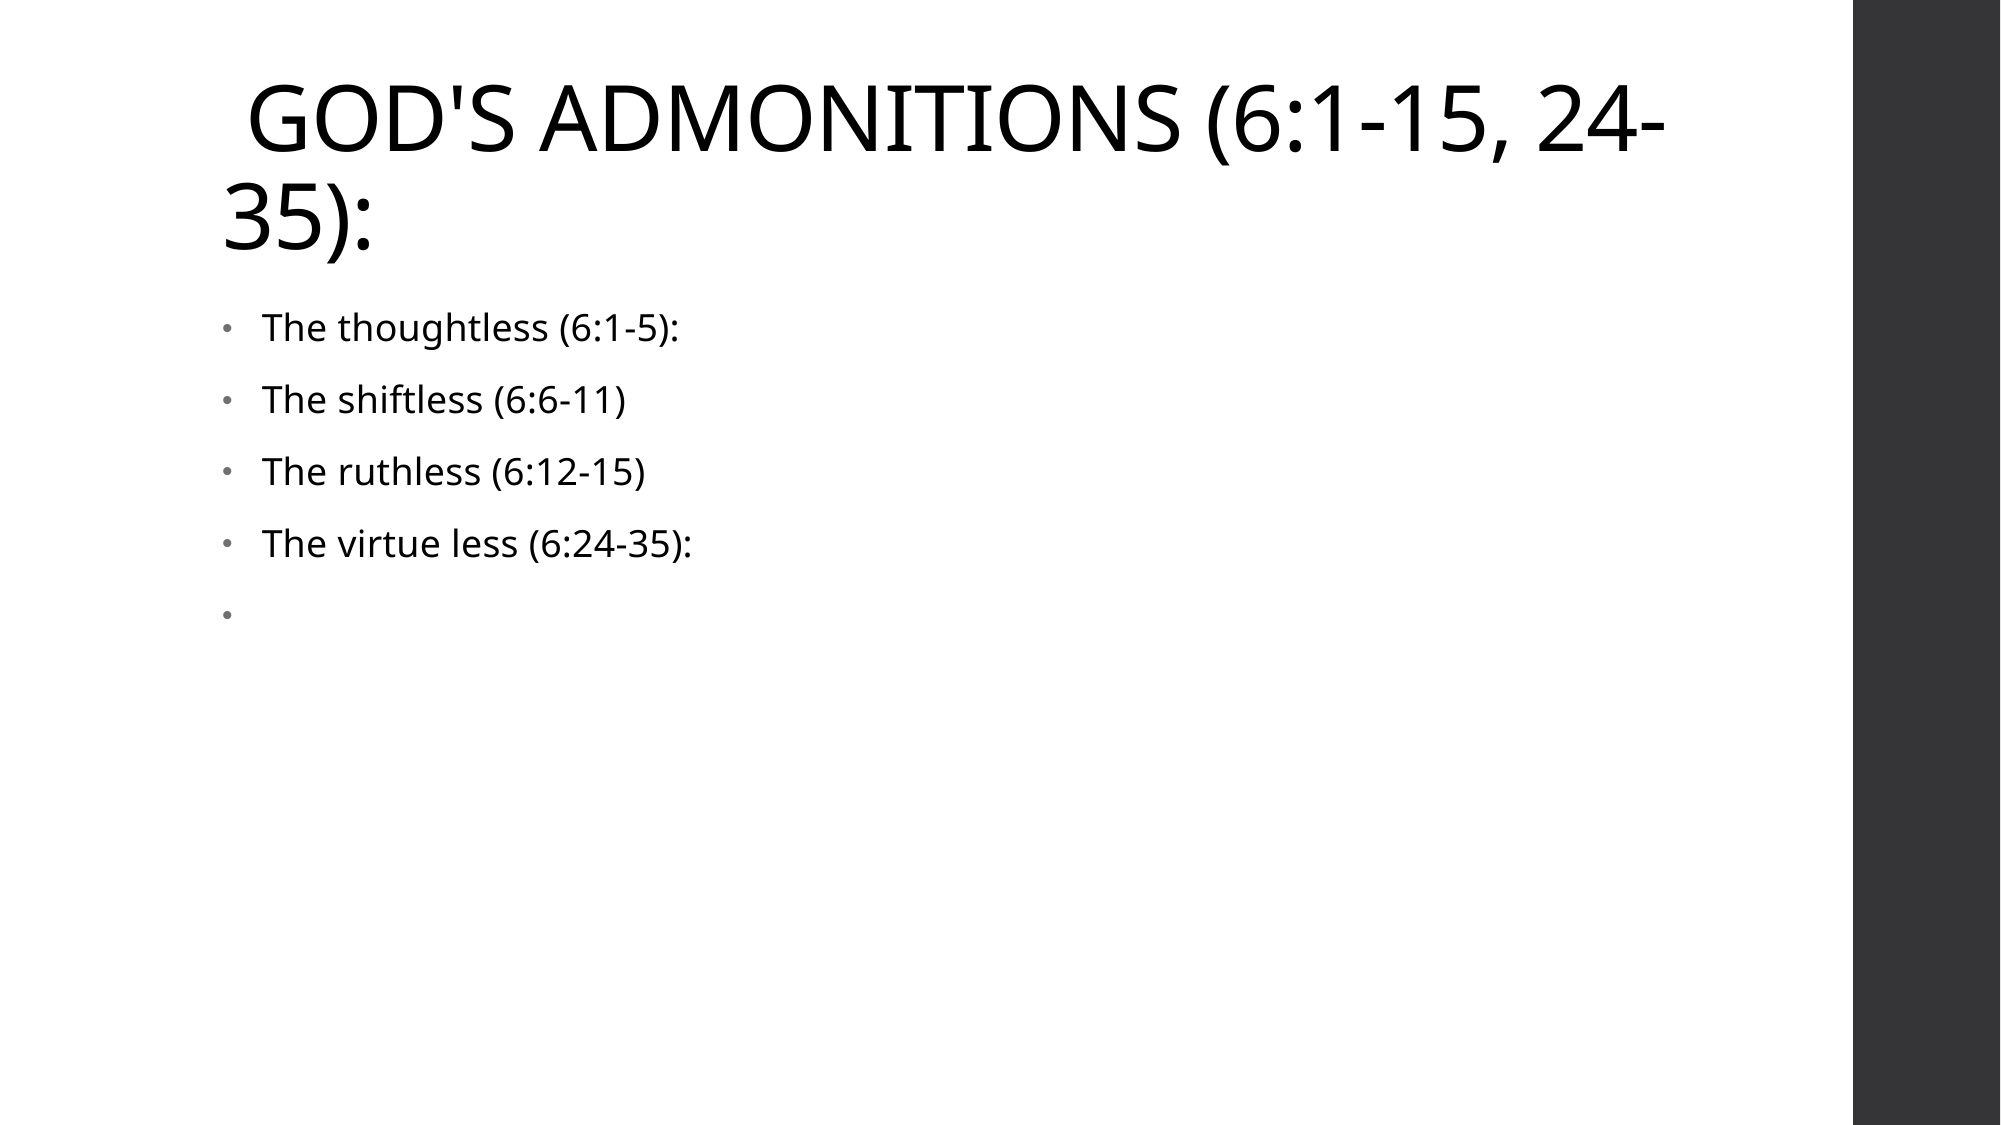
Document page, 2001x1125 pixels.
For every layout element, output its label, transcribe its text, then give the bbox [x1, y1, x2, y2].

title GOD'S ADMONITIONS (6:1-15, 24-35): [206, 60, 1797, 278]
list The thoughtless (6:1-5): The shiftless (6:6-11) The ruthless (6:12-15) The virtue less (6:24-35): [206, 299, 1617, 1014]
